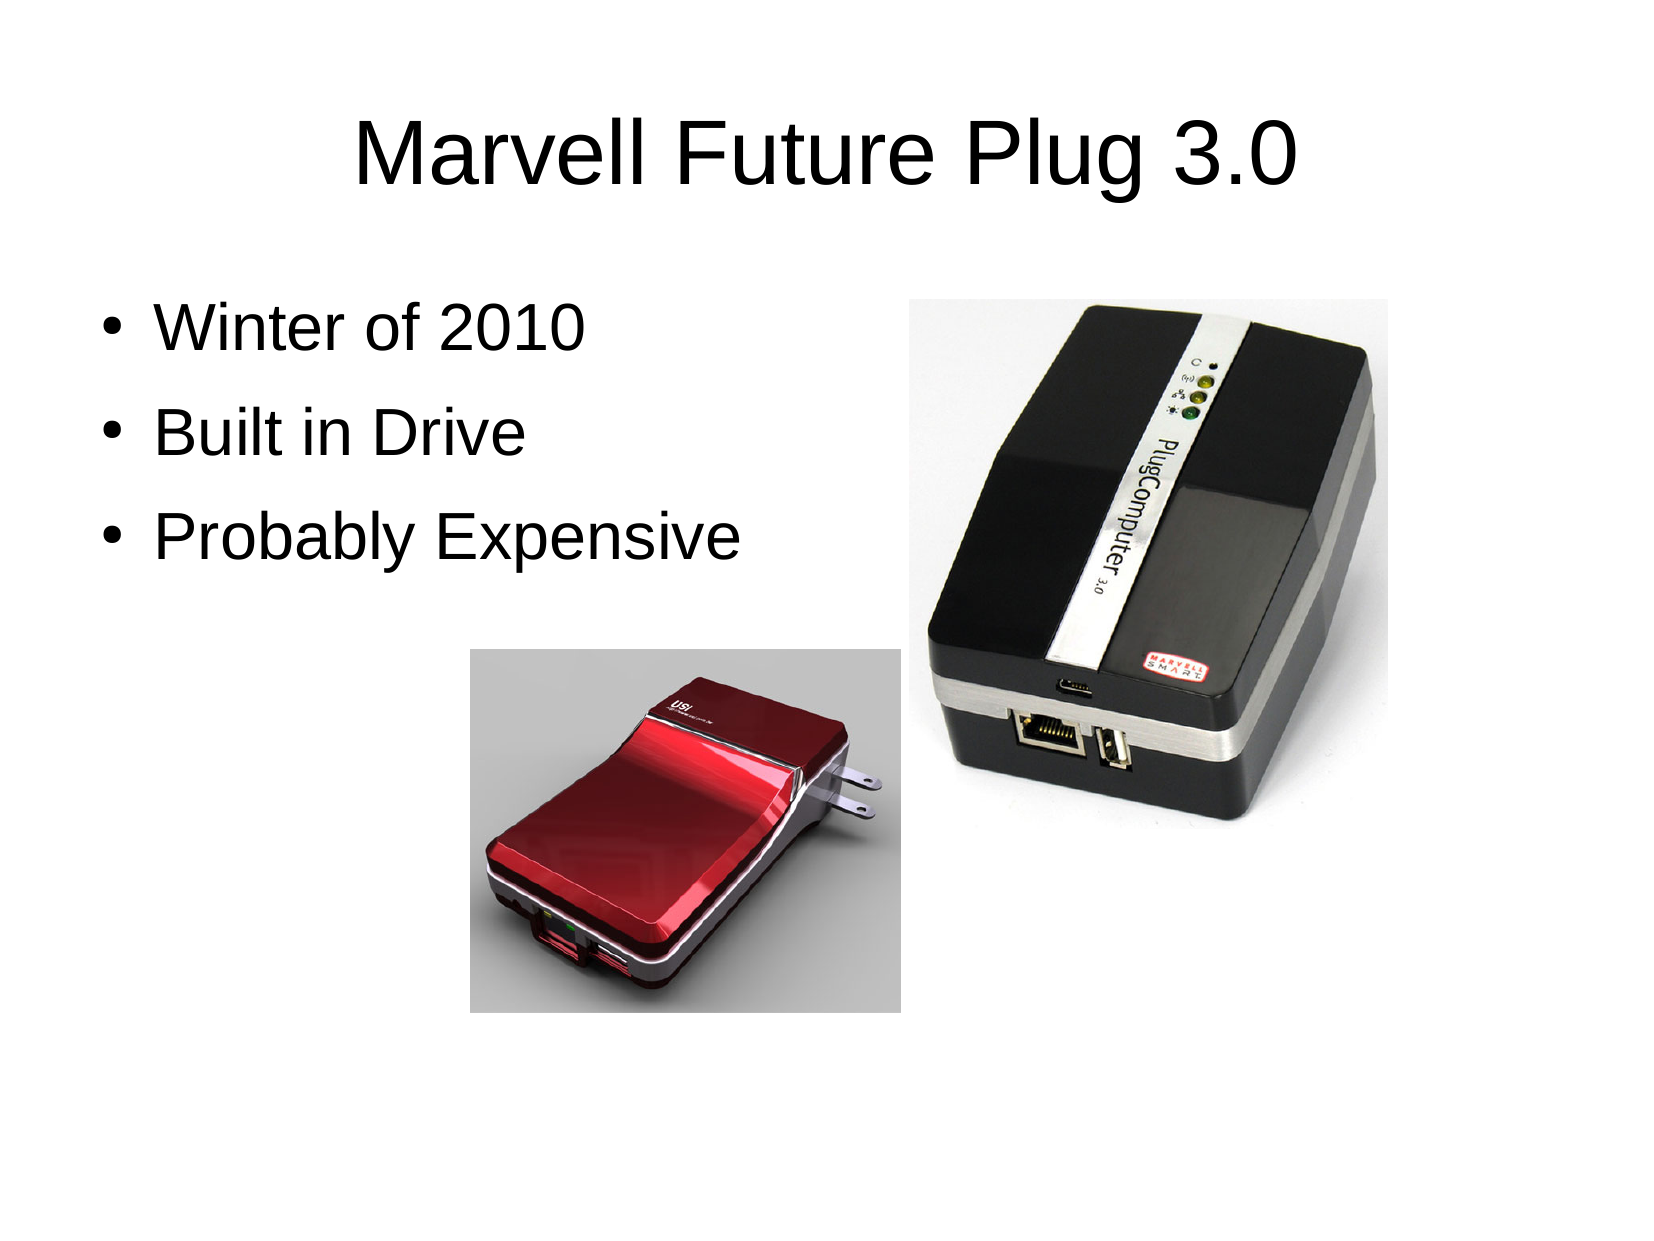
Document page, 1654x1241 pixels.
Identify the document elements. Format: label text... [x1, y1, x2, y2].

picture [470, 649, 901, 1013]
list Winter of 2010 Built in Drive Probably Expensive [82, 290, 1571, 1109]
picture [909, 299, 1388, 829]
title Marvell Future Plug 3.0 [82, 56, 1571, 250]
